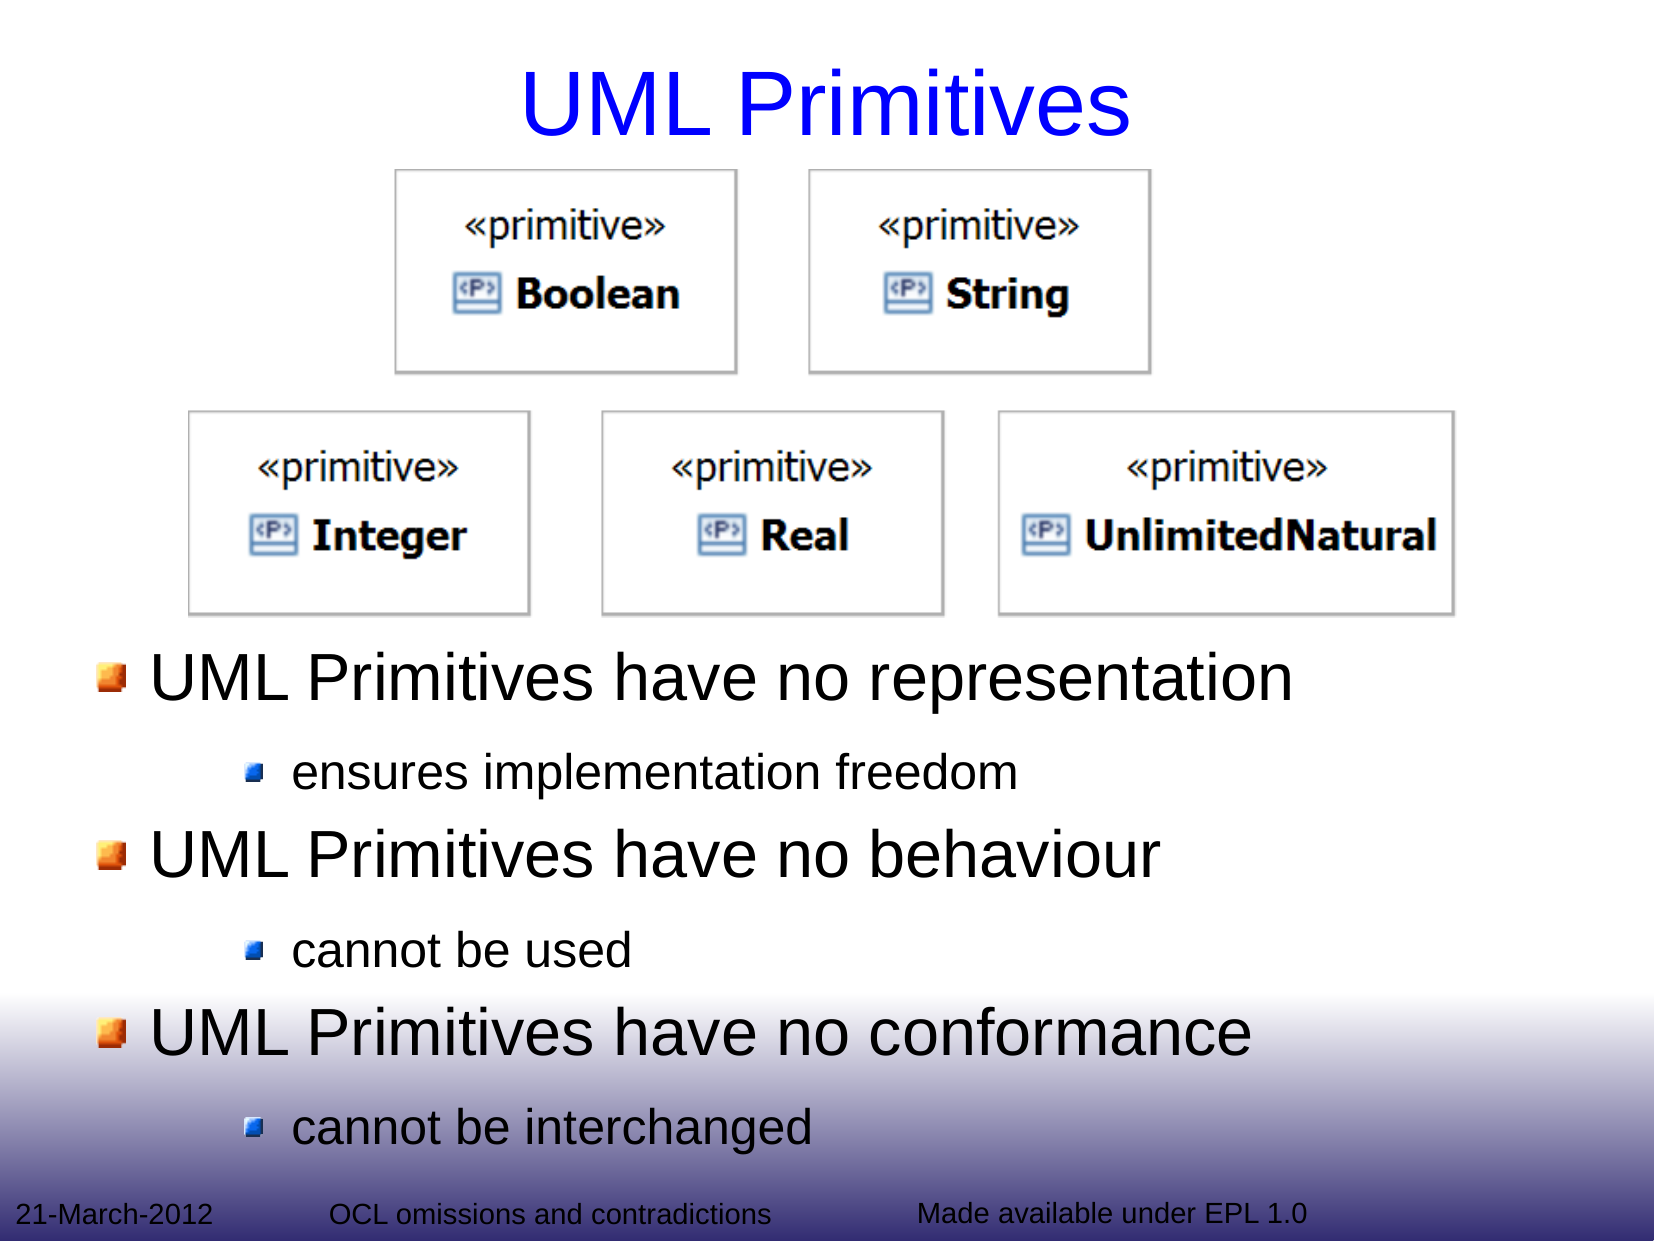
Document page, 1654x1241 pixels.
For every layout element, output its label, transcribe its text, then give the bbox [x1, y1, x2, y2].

list UML Primitives have no representation ensures implementation freedom UML Primitives have no behaviour cannot be used UML Primitives have no conformance cannot be interchanged [78, 639, 1567, 1156]
title UML Primitives [82, 49, 1571, 158]
picture [188, 169, 1457, 618]
